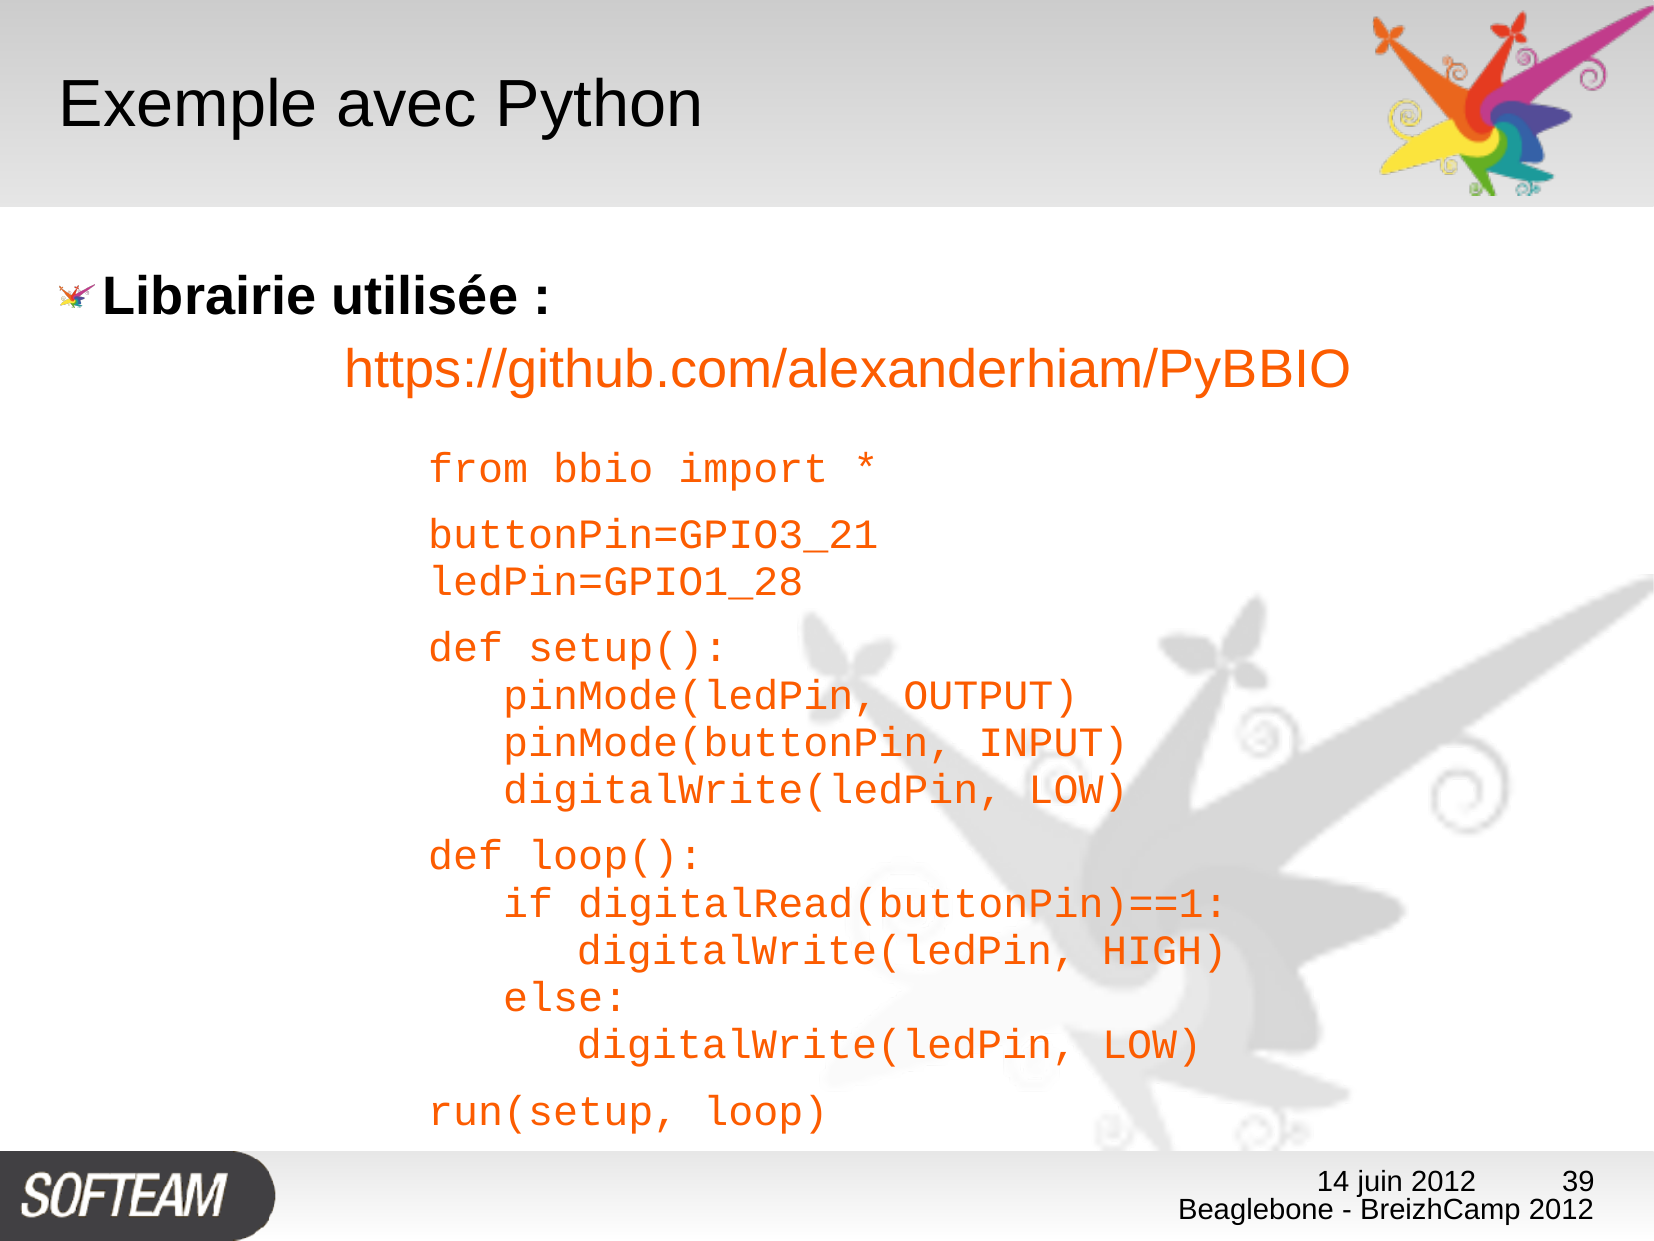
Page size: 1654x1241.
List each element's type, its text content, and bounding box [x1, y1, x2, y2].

list Librairie utilisée : https://github.com/alexanderhiam/PyBBIO [59, 265, 1595, 985]
picture [1372, 5, 1654, 196]
picture [0, 1151, 277, 1241]
title Exemple avec Python [59, 29, 1359, 178]
text_box from bbio import * buttonPin=GPIO3_21 ledPin=GPIO1_28 def setup(): pinMode(ledPin, OUTPUT) pinMode(buttonPin, INPUT) digitalWrite(ledPin, LOW) def loop(): if digitalRead(buttonPin)==1: digitalWrite(ledPin, HIGH) else: digitalWrite(ledPin, LOW) run(setup, loop) [413, 440, 1270, 1146]
picture [797, 574, 1654, 1152]
